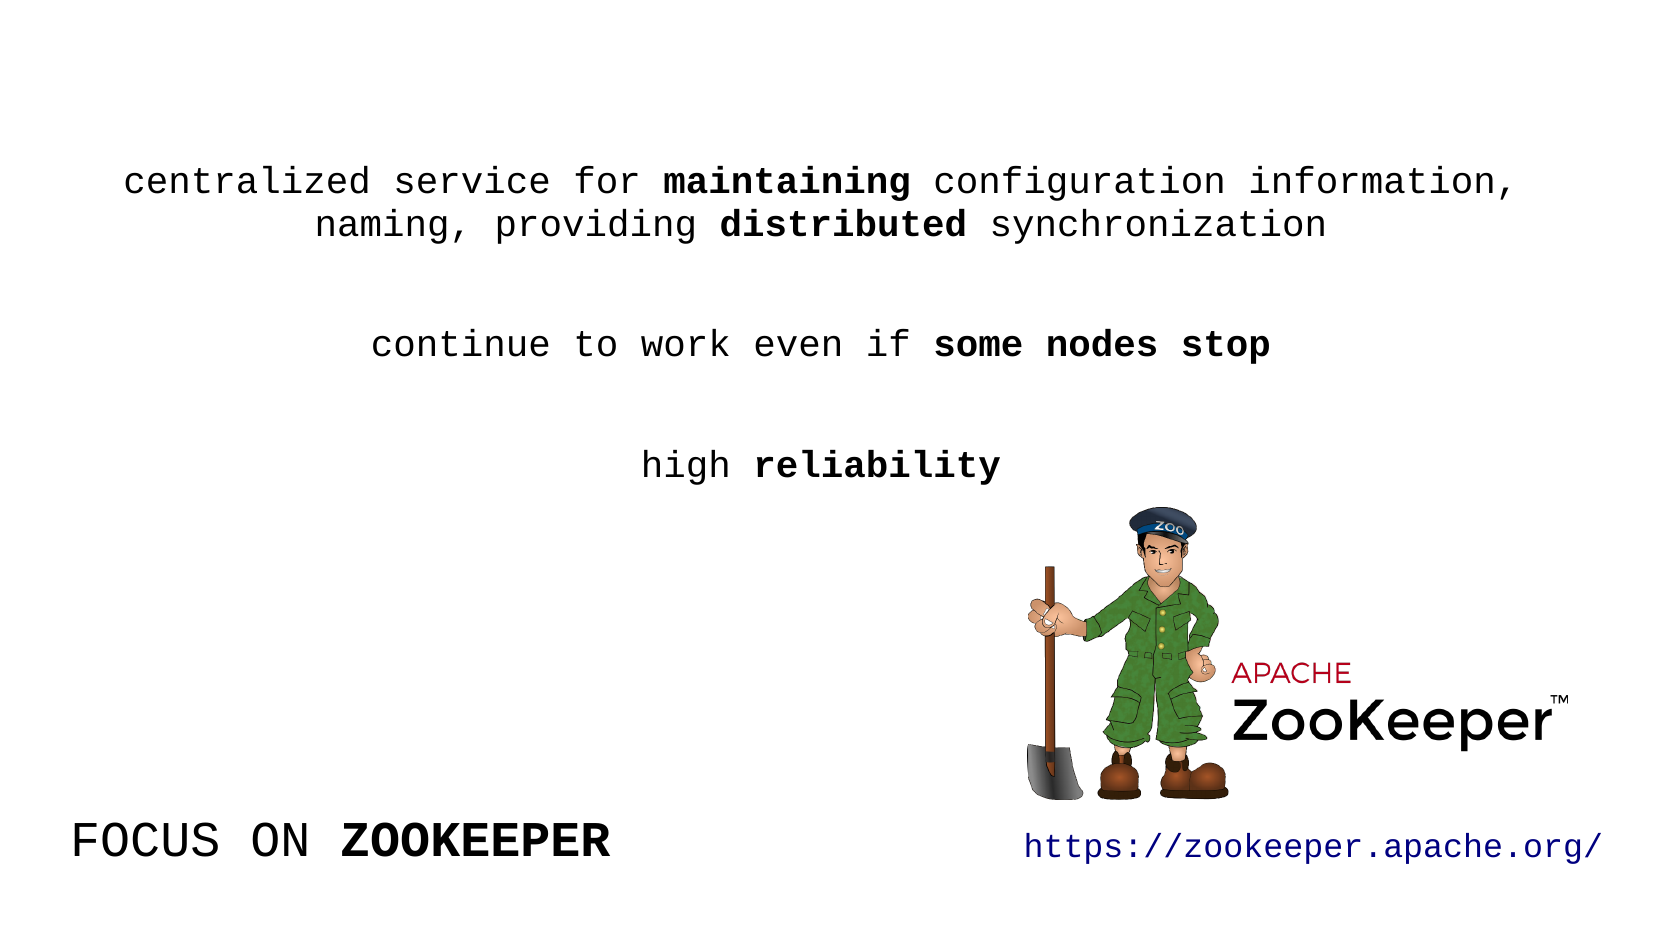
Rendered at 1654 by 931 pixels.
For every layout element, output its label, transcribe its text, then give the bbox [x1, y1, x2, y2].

picture [1027, 507, 1568, 800]
text_box https://zookeeper.apache.org/ [999, 822, 1619, 882]
title FOCUS ON ZOOKEEPER [70, 815, 1559, 882]
text_box centralized service for maintaining configuration information, naming, providing distributed synchronization continue to work even if some nodes stop high reliability [94, 155, 1548, 497]
